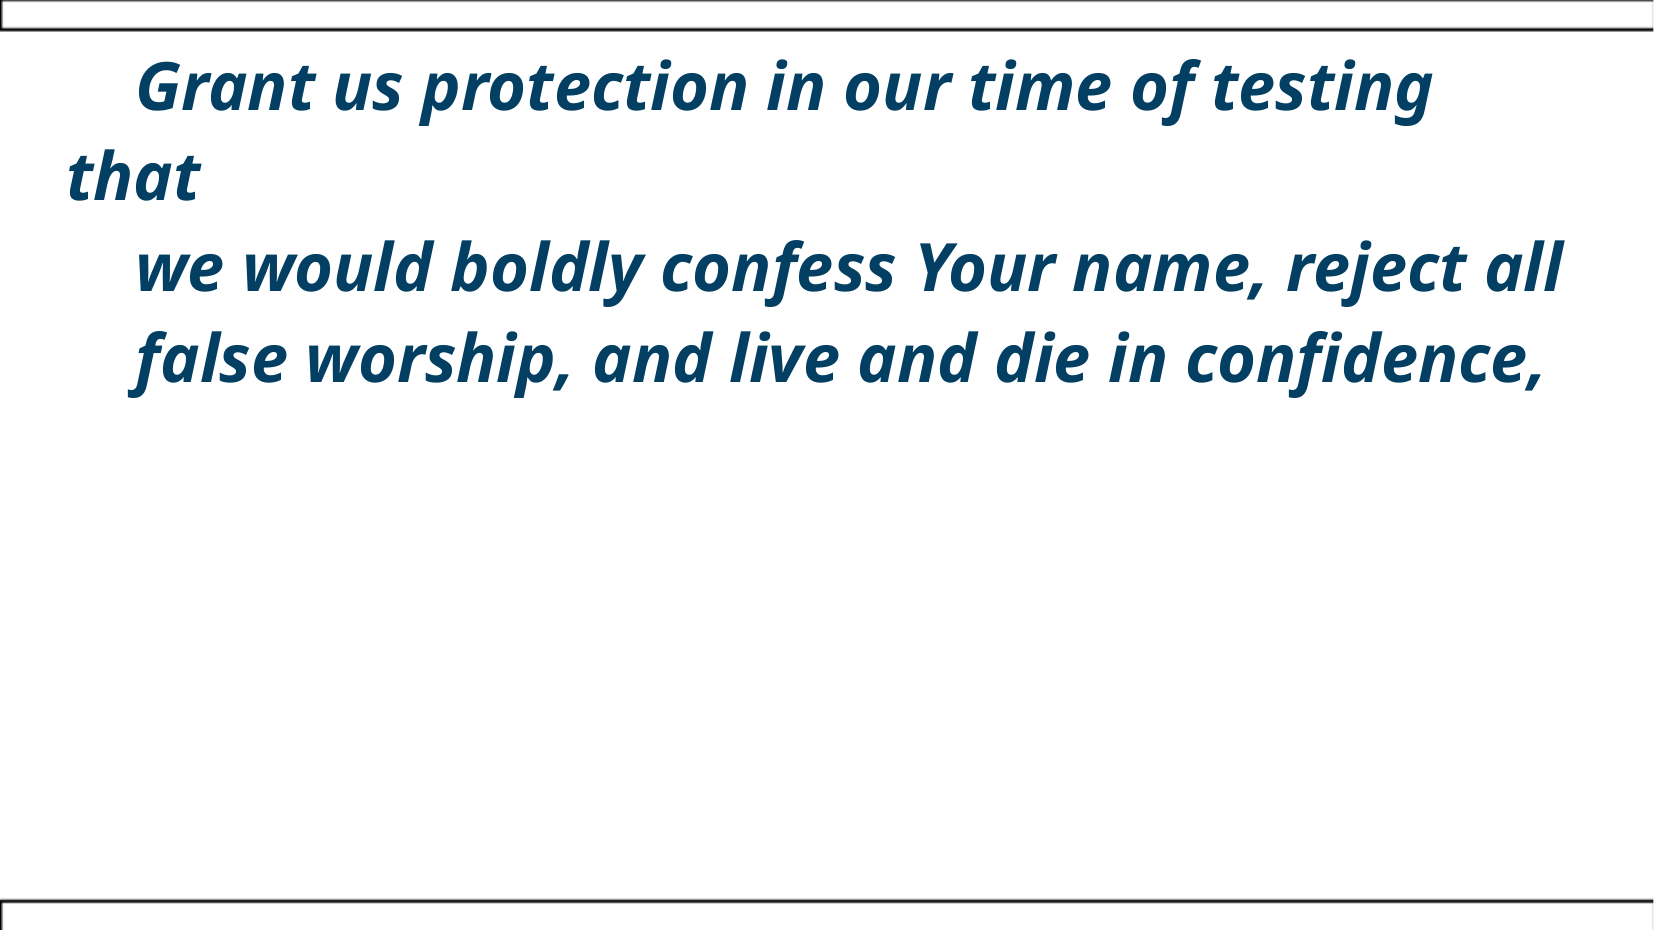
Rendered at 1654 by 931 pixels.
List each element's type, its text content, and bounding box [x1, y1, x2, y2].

picture [0, 0, 1654, 930]
text_box Grant us protection in our time of testing that we would boldly confess Your name, reject all false worship, and live and die in confidence, [51, 31, 1597, 316]
